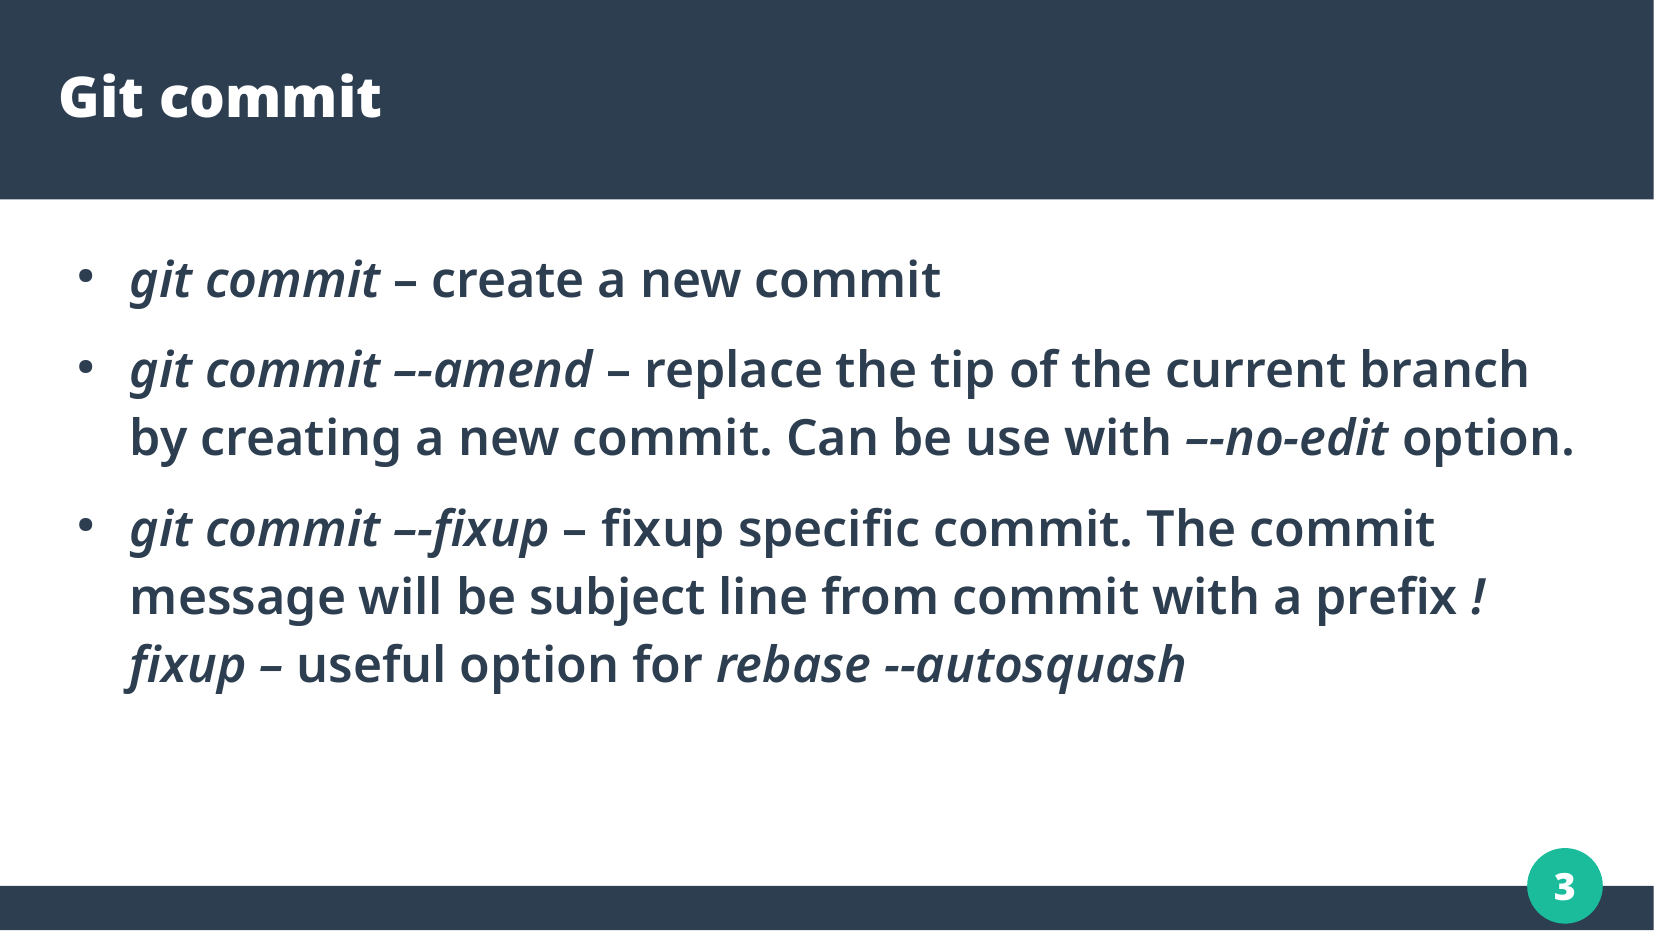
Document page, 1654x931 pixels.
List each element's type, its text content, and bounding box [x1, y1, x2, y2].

title Git commit [59, 37, 1595, 155]
list git commit – create a new commit git commit –-amend – replace the tip of the current branch by creating a new commit. Can be use with –-no-edit option. git commit –-fixup – fixup specific commit. The commit message will be subject line from commit with a prefix !fixup – useful option for rebase --autosquash [59, 243, 1595, 864]
